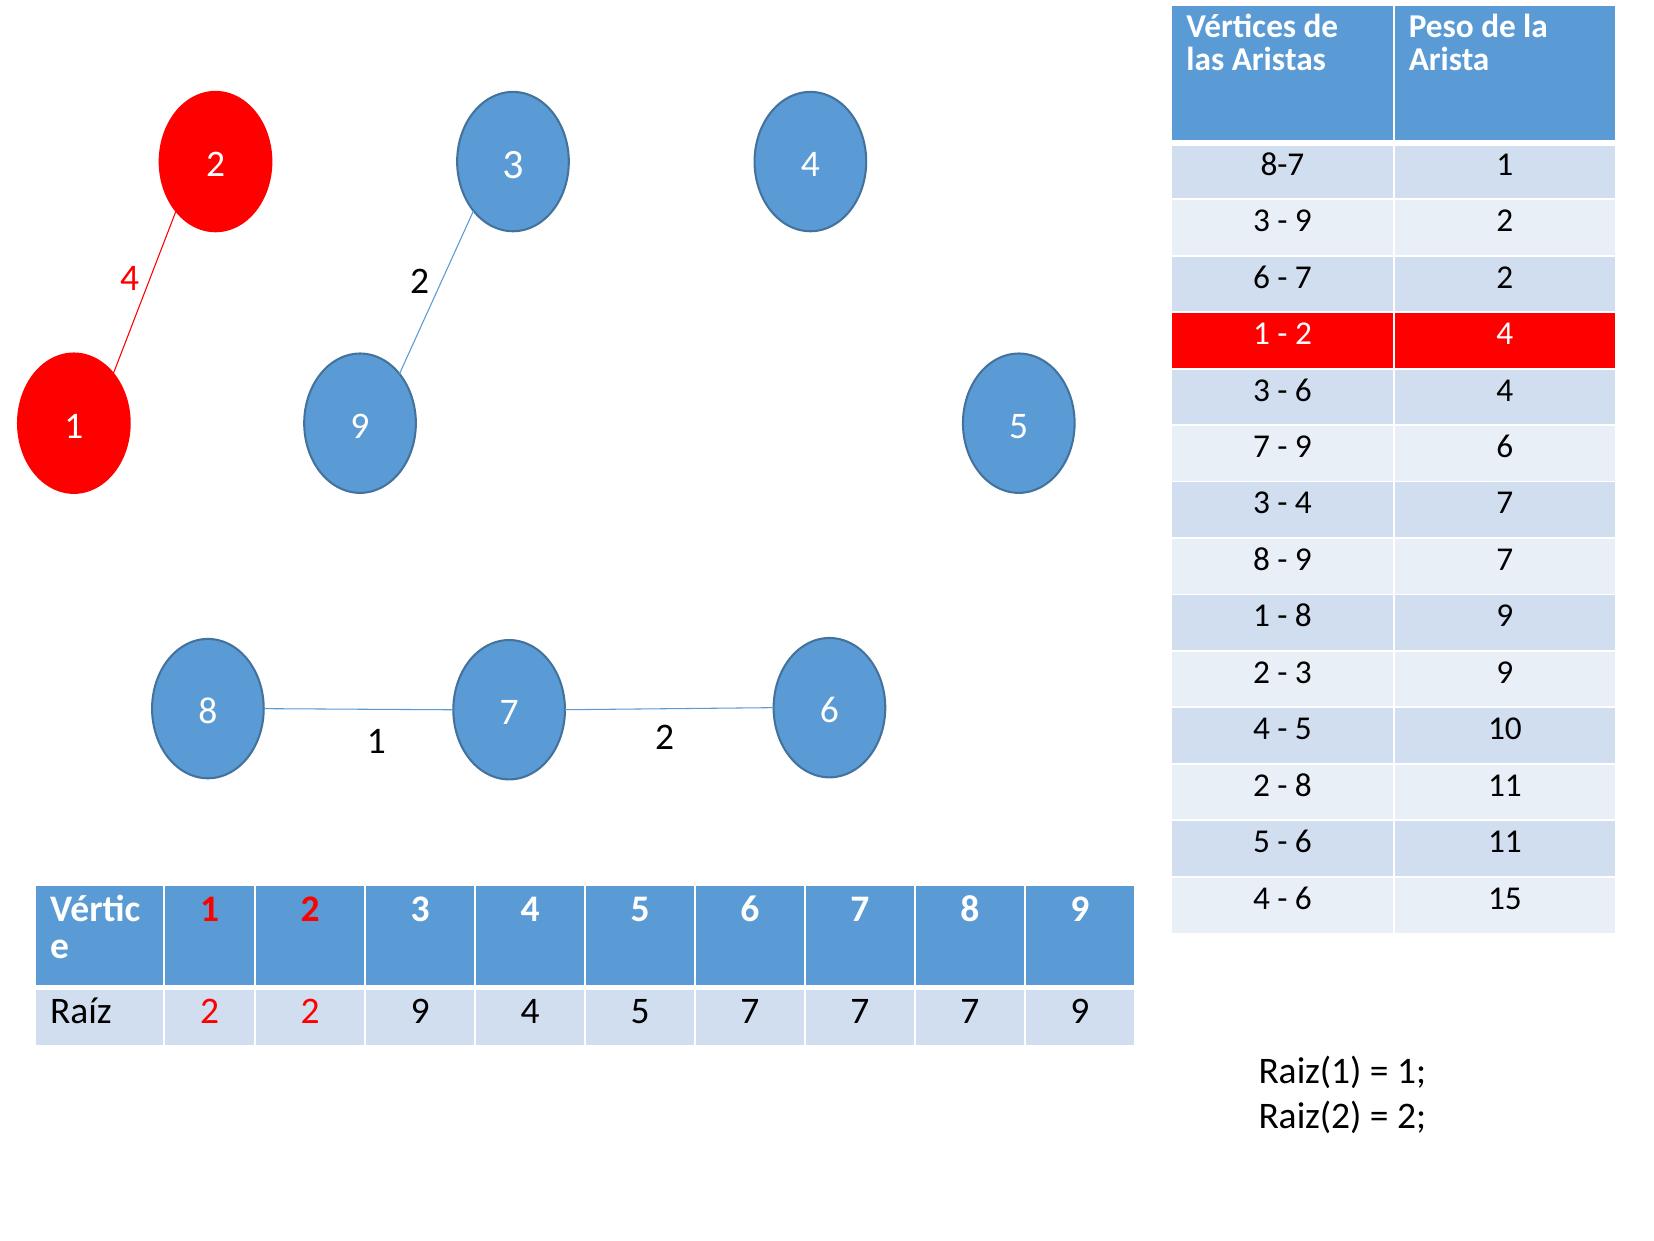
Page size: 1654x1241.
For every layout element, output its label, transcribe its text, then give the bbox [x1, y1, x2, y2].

text_box 3 [457, 91, 569, 232]
text_box 5 [962, 353, 1075, 493]
table_cell 2 [1395, 200, 1615, 255]
table_cell 11 [1395, 765, 1615, 819]
table_cell 5 [586, 990, 694, 1045]
table_header 2 [256, 886, 364, 985]
table_cell 8 - 9 [1172, 539, 1393, 594]
table_cell 10 [1395, 708, 1615, 763]
table_cell 5 - 6 [1172, 821, 1393, 876]
table_cell 15 [1395, 878, 1615, 933]
table_cell 3 - 9 [1172, 200, 1393, 255]
table_cell 2 [165, 990, 254, 1045]
table_cell 3 - 6 [1172, 370, 1393, 424]
text_box 2 [640, 704, 690, 765]
table_cell 9 [1395, 595, 1615, 650]
table_cell 7 - 9 [1172, 426, 1393, 481]
table_header 1 [165, 886, 254, 985]
text_box 6 [773, 637, 886, 778]
table_cell 7 [1395, 482, 1615, 537]
text_box 8 [152, 638, 264, 779]
table_cell 7 [806, 990, 914, 1045]
table_cell 4 [476, 990, 584, 1045]
text_box 2 [159, 91, 272, 232]
table_header 3 [366, 886, 474, 985]
table_header Vértice [36, 886, 163, 985]
table_cell 4 [1395, 370, 1615, 424]
table_header 6 [696, 886, 804, 985]
table_cell 7 [916, 990, 1024, 1045]
table_cell 4 - 6 [1172, 878, 1393, 933]
table_cell 4 - 5 [1172, 708, 1393, 763]
table_cell 11 [1395, 821, 1615, 876]
table_cell 7 [696, 990, 804, 1045]
table_cell 9 [1395, 652, 1615, 706]
table_cell 1 - 8 [1172, 595, 1393, 650]
text_box 7 [453, 640, 565, 780]
table_cell 2 [1395, 257, 1615, 311]
table_cell Raíz [36, 990, 163, 1045]
text_box Raiz(1) = 1; Raiz(2) = 2; [1243, 1038, 1442, 1144]
table_header 9 [1026, 886, 1134, 985]
table_cell 2 - 8 [1172, 765, 1393, 819]
text_box 1 [18, 353, 130, 493]
text_box 4 [754, 91, 867, 232]
table_header 4 [476, 886, 584, 985]
table_header 7 [806, 886, 914, 985]
text_box 4 [105, 245, 154, 306]
table_cell 3 - 4 [1172, 482, 1393, 537]
text_box 2 [395, 248, 445, 309]
table_cell 7 [1395, 539, 1615, 594]
table_header 8 [916, 886, 1024, 985]
table_cell 9 [1026, 990, 1134, 1045]
table_header Vértices de las Aristas [1172, 6, 1393, 140]
table_header Peso de la Arista [1395, 6, 1615, 140]
table_cell 4 [1395, 313, 1615, 368]
table_cell 2 [256, 990, 364, 1045]
table_cell 6 [1395, 426, 1615, 481]
table_cell 9 [366, 990, 474, 1045]
table_cell 1 - 2 [1172, 313, 1393, 368]
table_cell 8-7 [1172, 146, 1393, 198]
table_cell 1 [1395, 146, 1615, 198]
table_cell 2 - 3 [1172, 652, 1393, 706]
text_box 1 [352, 708, 401, 769]
table_cell 6 - 7 [1172, 257, 1393, 311]
text_box 9 [304, 353, 416, 493]
table_header 5 [586, 886, 694, 985]
